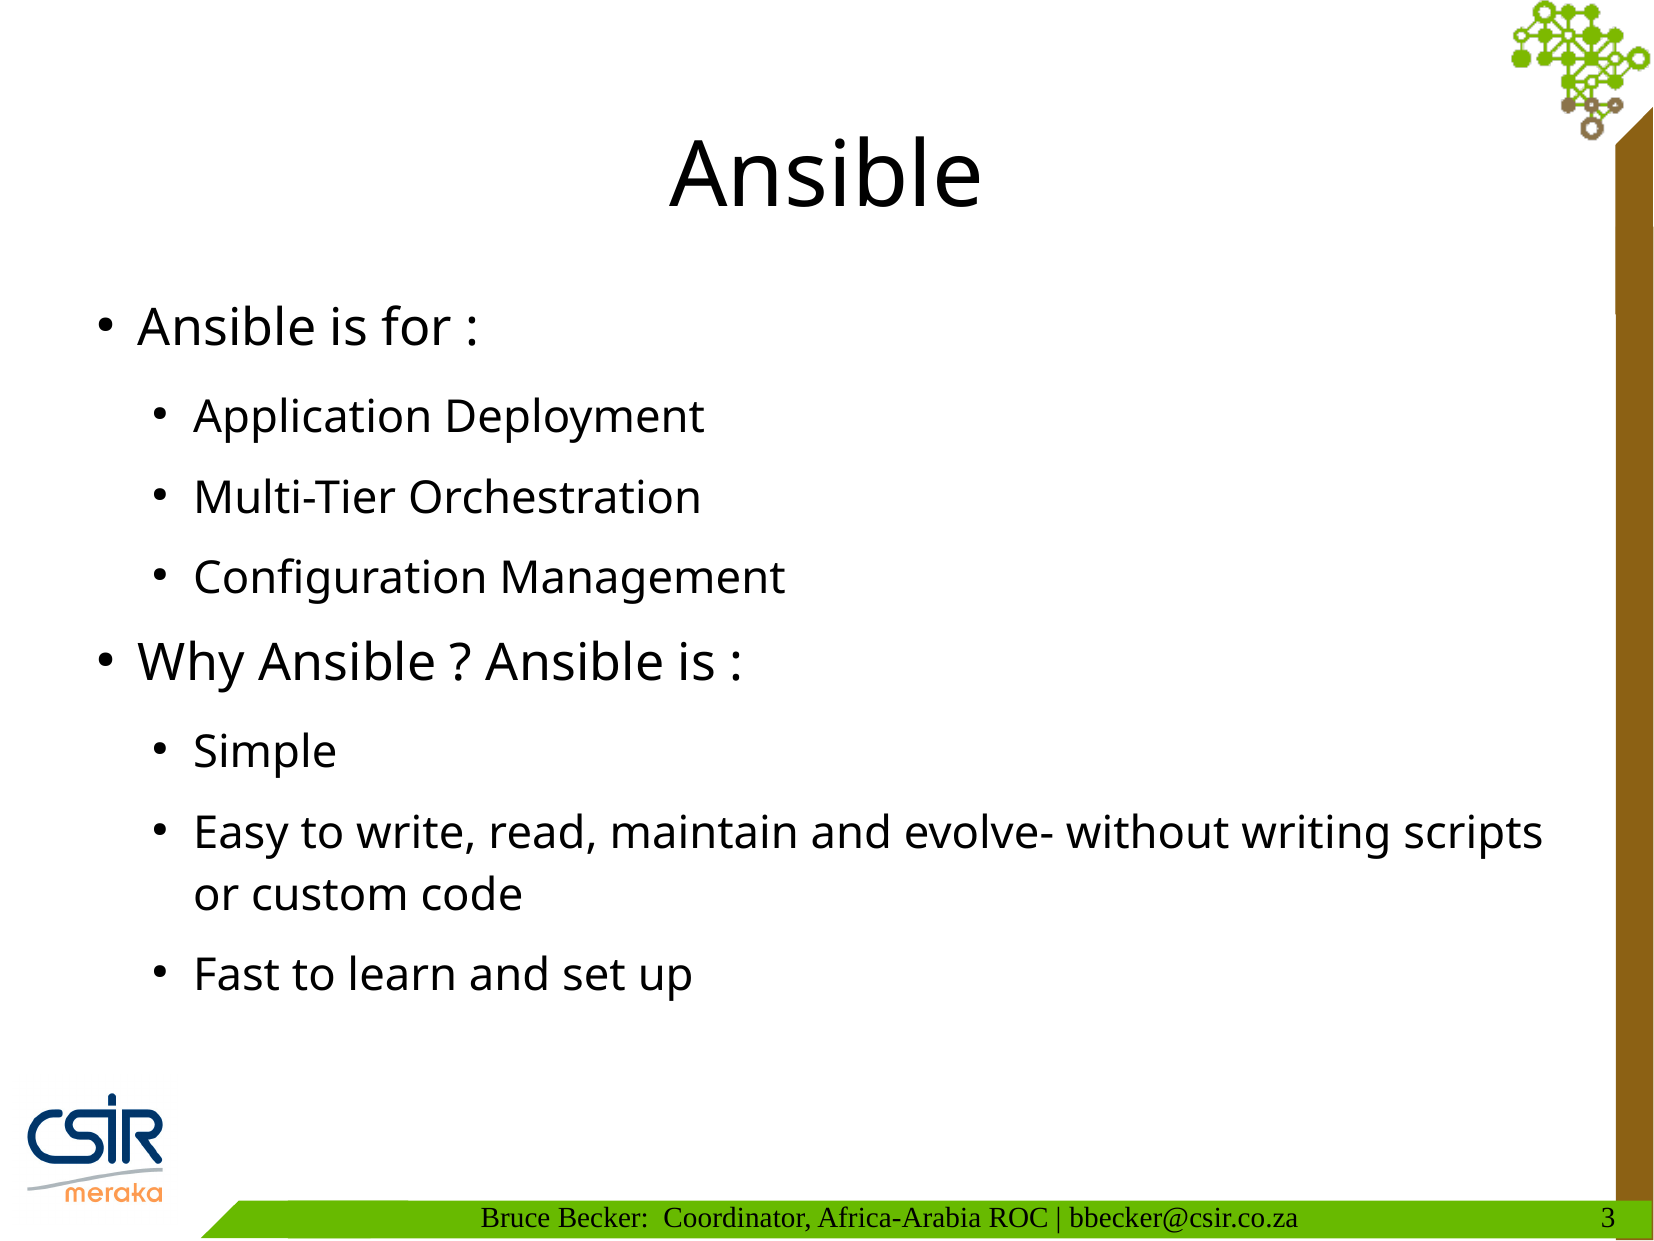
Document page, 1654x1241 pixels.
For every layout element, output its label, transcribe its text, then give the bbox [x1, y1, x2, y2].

list Ansible is for : Application Deployment Multi-Tier Orchestration Configuration Management Why Ansible ? Ansible is : Simple Easy to write, read, maintain and evolve- without writing scripts or custom code Fast to learn and set up [82, 290, 1571, 1010]
picture [12, 1074, 178, 1225]
picture [1503, 0, 1654, 144]
title Ansible [82, 67, 1571, 275]
